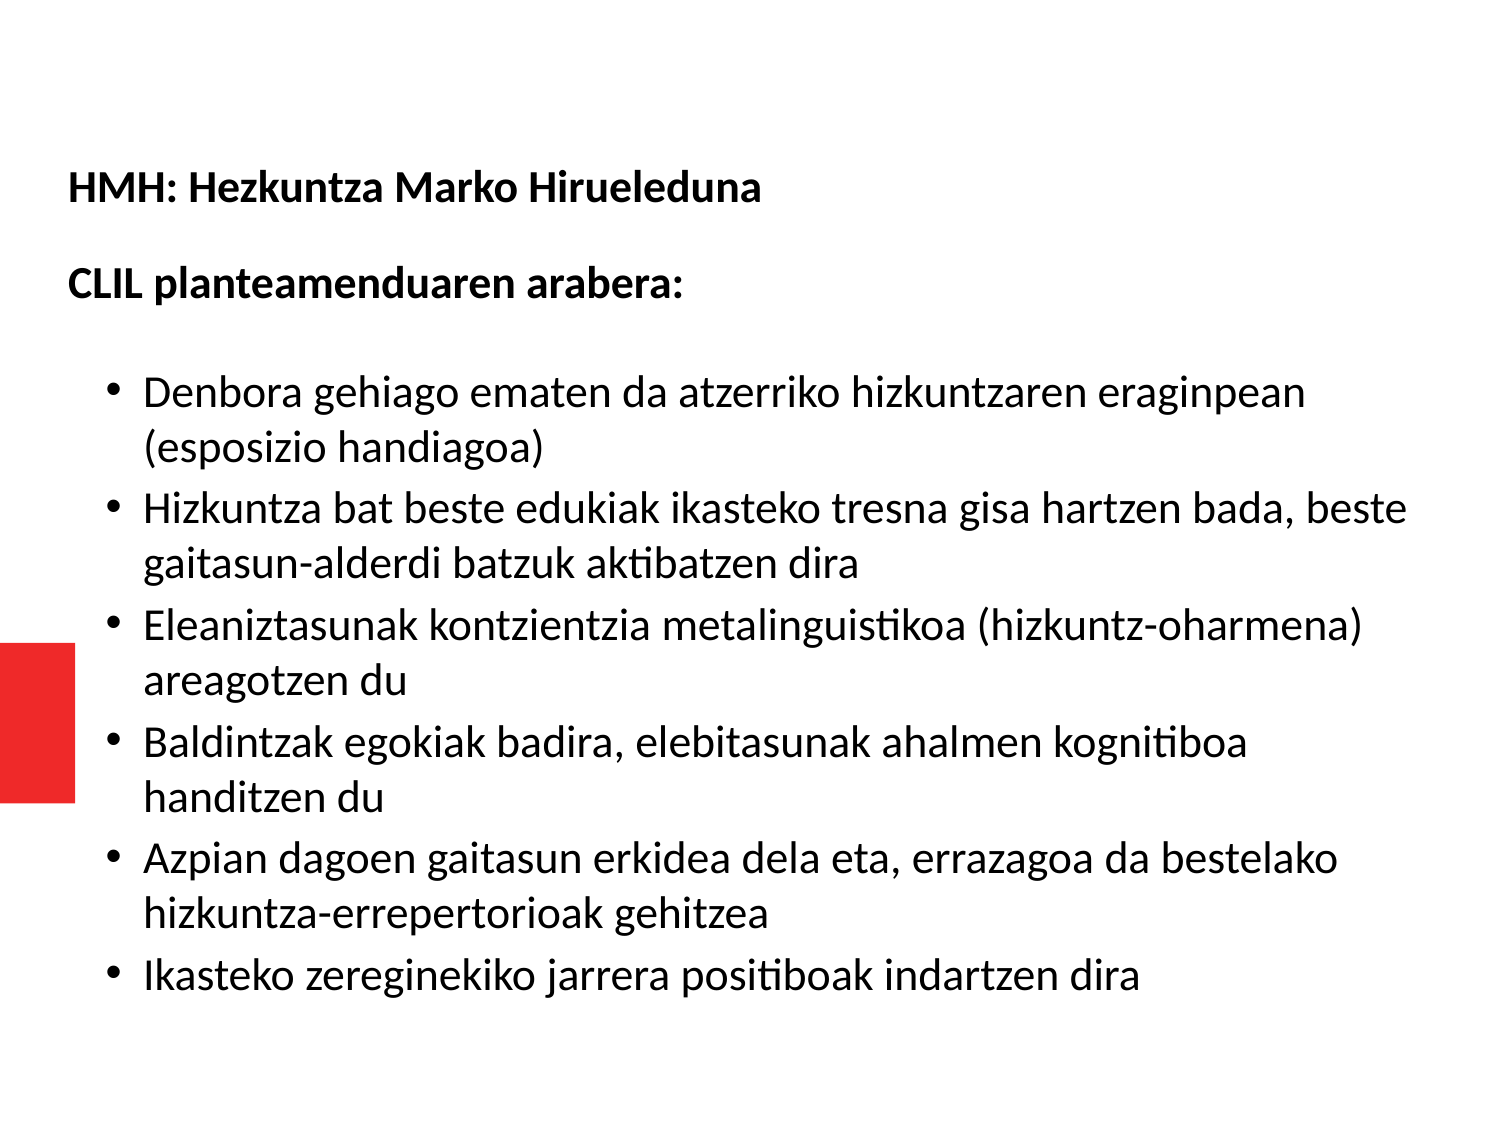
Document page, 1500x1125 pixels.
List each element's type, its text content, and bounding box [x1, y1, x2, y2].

list HMH: Hezkuntza Marko Hirueleduna CLIL planteamenduaren arabera: Denbora gehiago ematen da atzerriko hizkuntzaren eraginpean (esposizio handiagoa) Hizkuntza bat beste edukiak ikasteko tresna gisa hartzen bada, beste gaitasun-alderdi batzuk aktibatzen dira Eleaniztasunak kontzientzia metalinguistikoa (hizkuntz-oharmena) areagotzen du Baldintzak egokiak badira, elebitasunak ahalmen kognitiboa handitzen du Azpian dagoen gaitasun erkidea dela eta, errazagoa da bestelako hizkuntza-errepertorioak gehitzea Ikasteko zereginekiko jarrera positiboak indartzen dira [53, 148, 1447, 1012]
